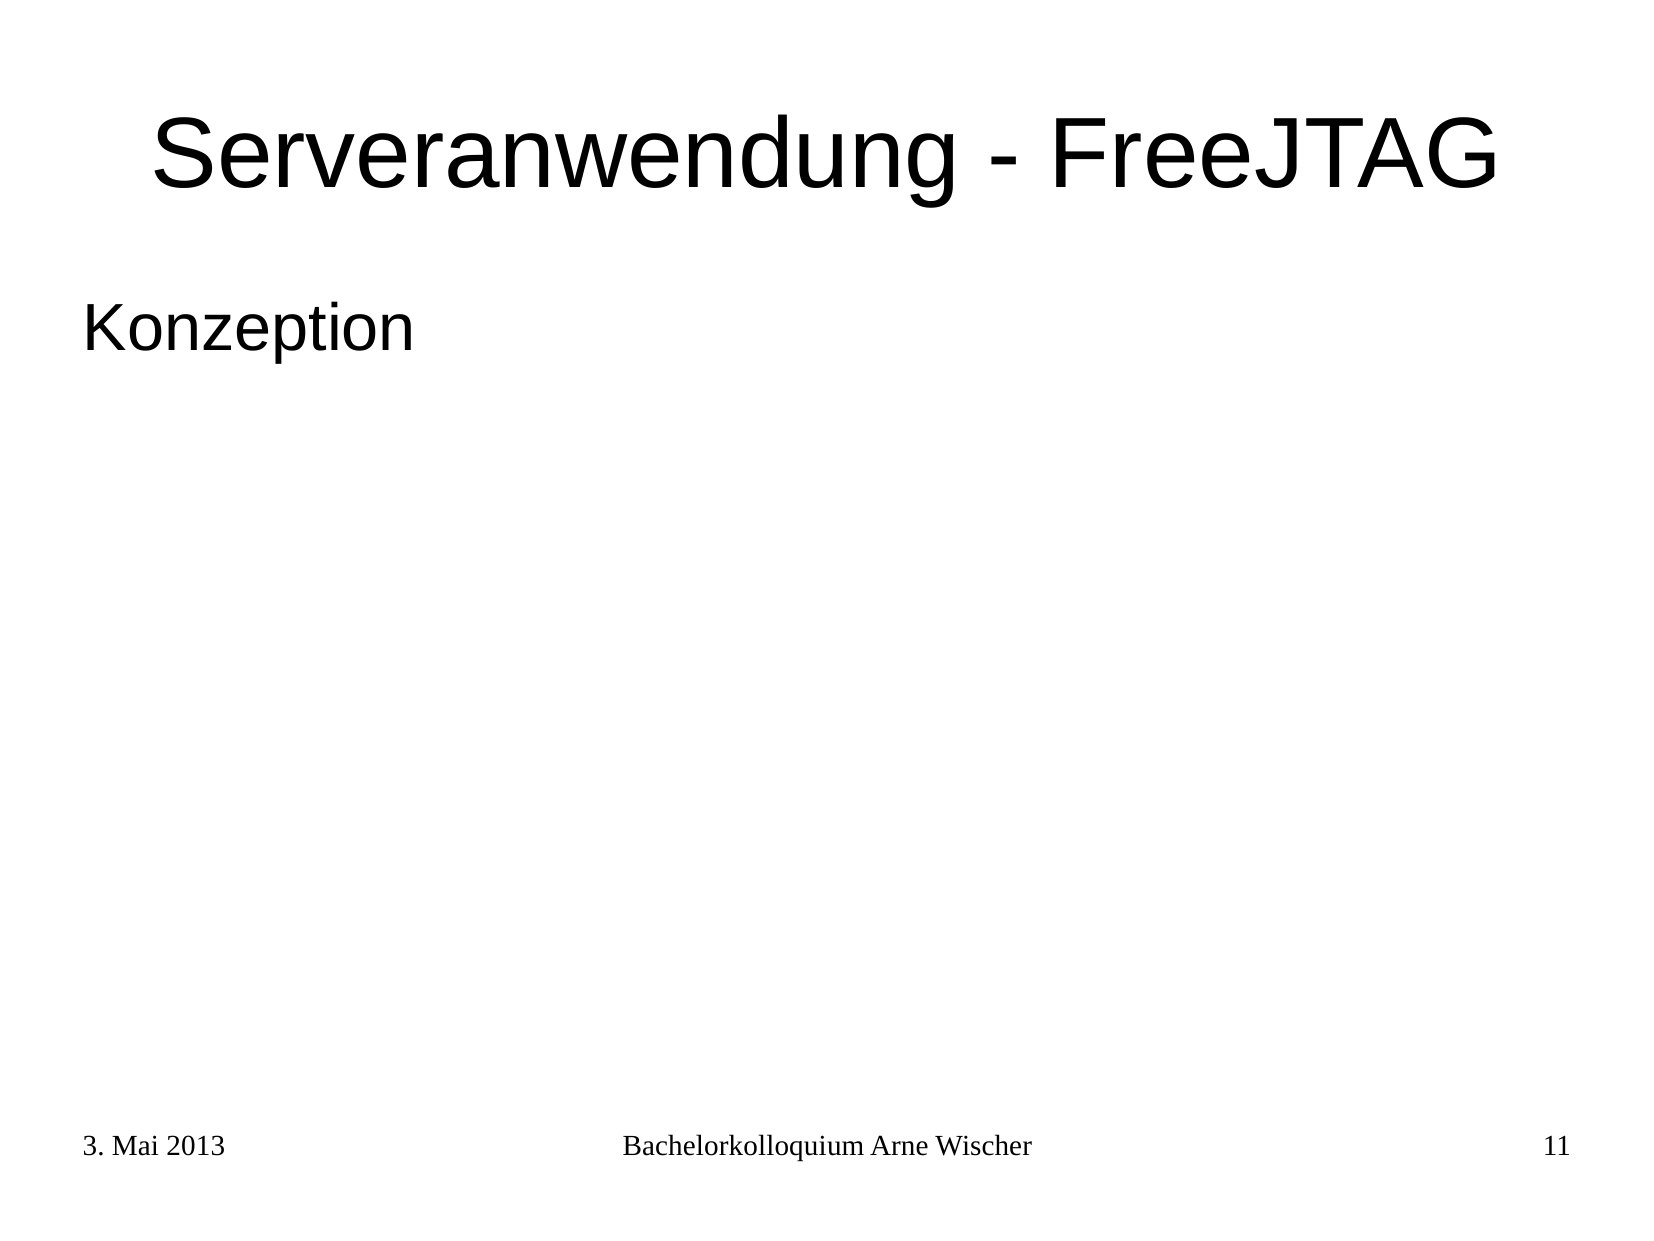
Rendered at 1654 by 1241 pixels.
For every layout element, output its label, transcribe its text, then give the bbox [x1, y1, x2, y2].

list Konzeption [82, 290, 793, 1010]
title Serveranwendung - FreeJTAG [82, 49, 1571, 257]
